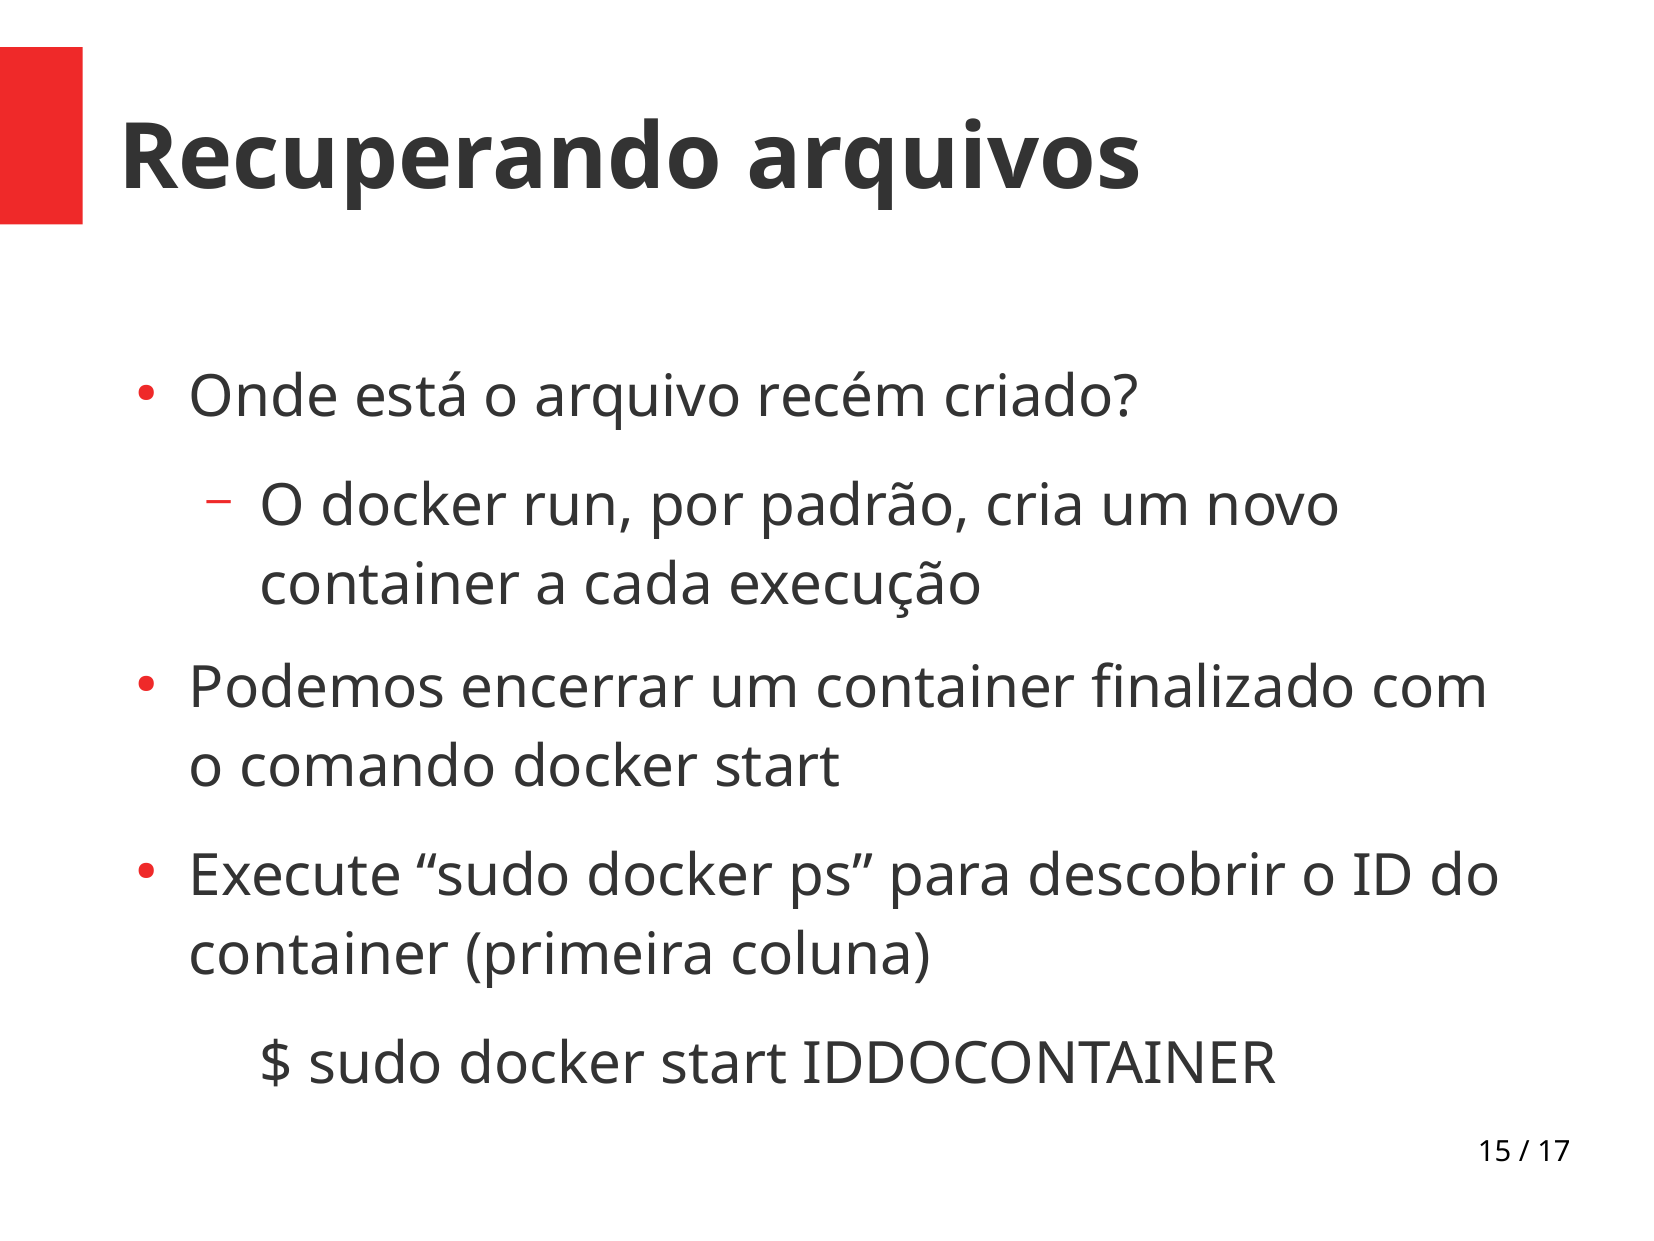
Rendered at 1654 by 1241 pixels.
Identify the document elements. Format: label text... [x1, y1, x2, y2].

title Recuperando arquivos [118, 49, 1571, 257]
list Onde está o arquivo recém criado? O docker run, por padrão, cria um novo container a cada execução Podemos encerrar um container finalizado com o comando docker start Execute “sudo docker ps” para descobrir o ID do container (primeira coluna) $ sudo docker start IDDOCONTAINER [118, 354, 1536, 1074]
